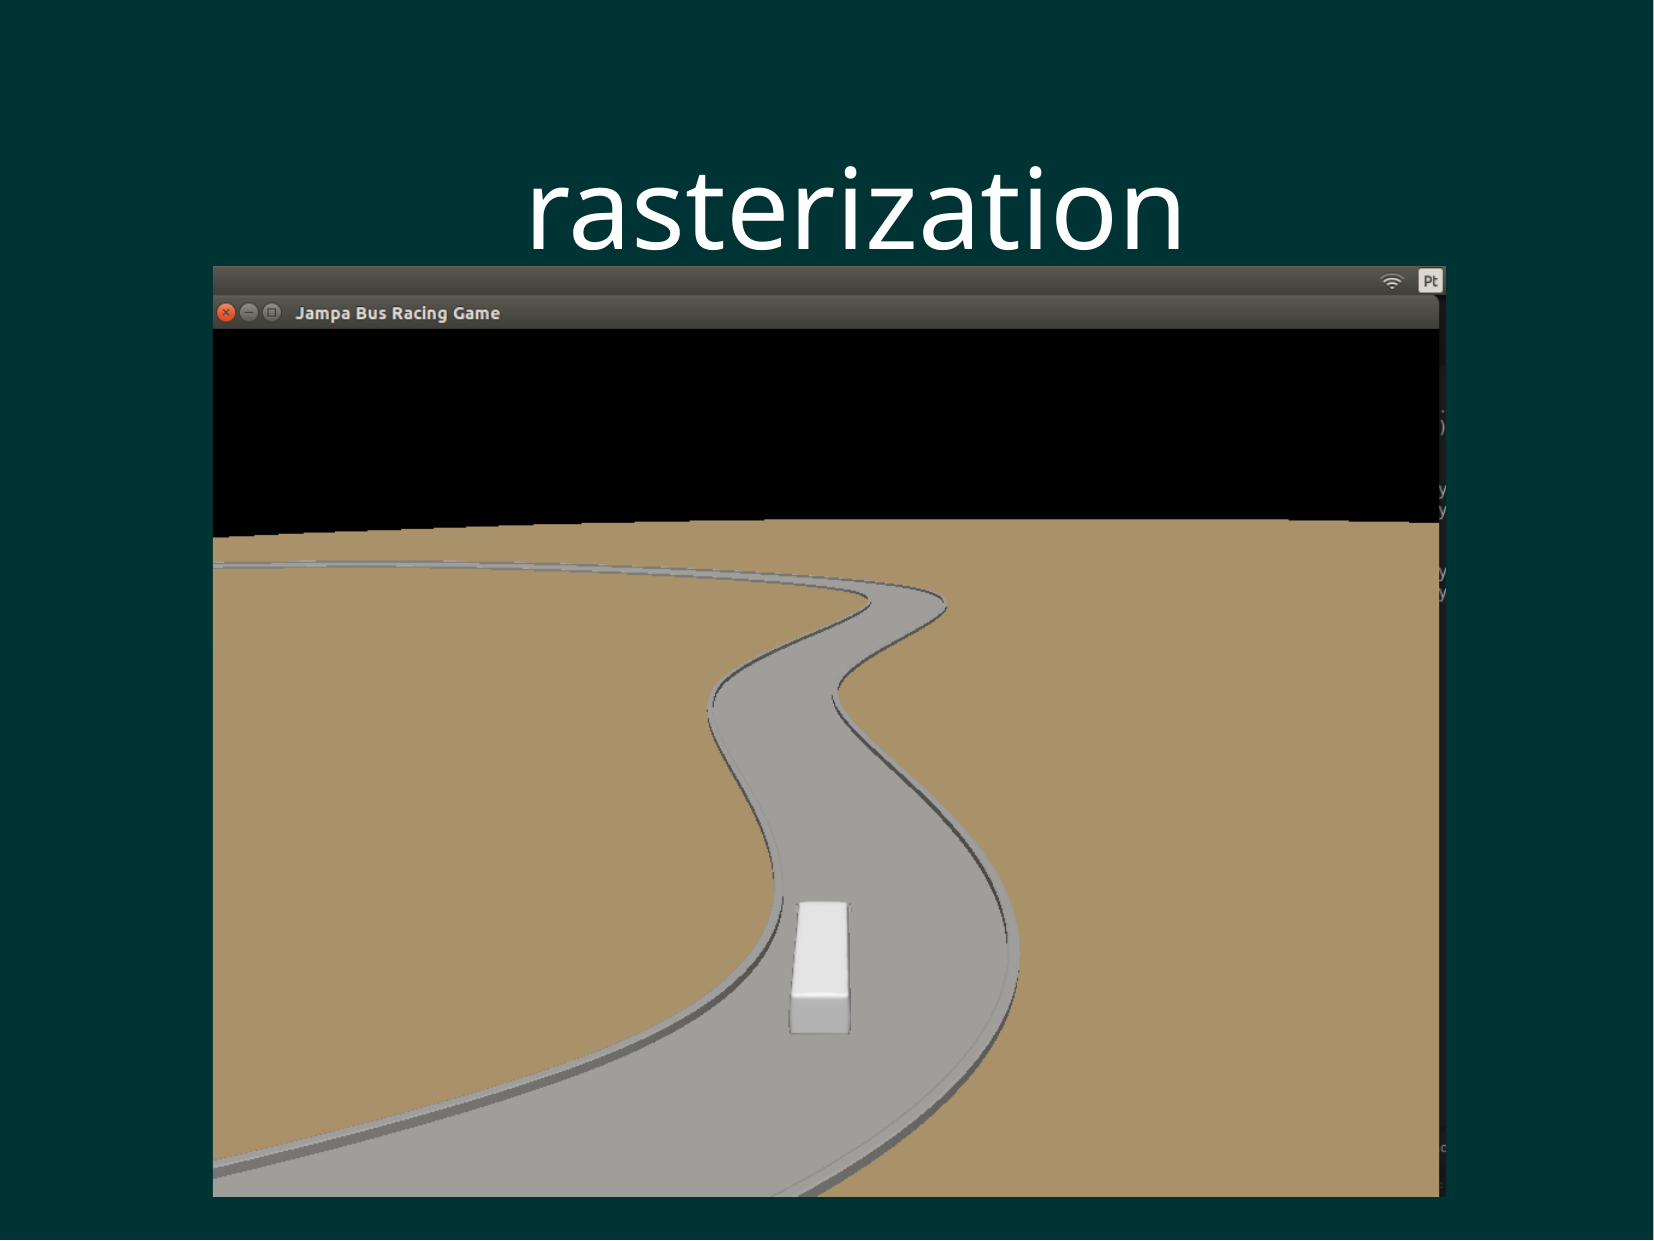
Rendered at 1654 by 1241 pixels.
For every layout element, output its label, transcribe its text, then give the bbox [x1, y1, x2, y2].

picture [212, 266, 1446, 1197]
text_box rasterization [510, 122, 1216, 266]
